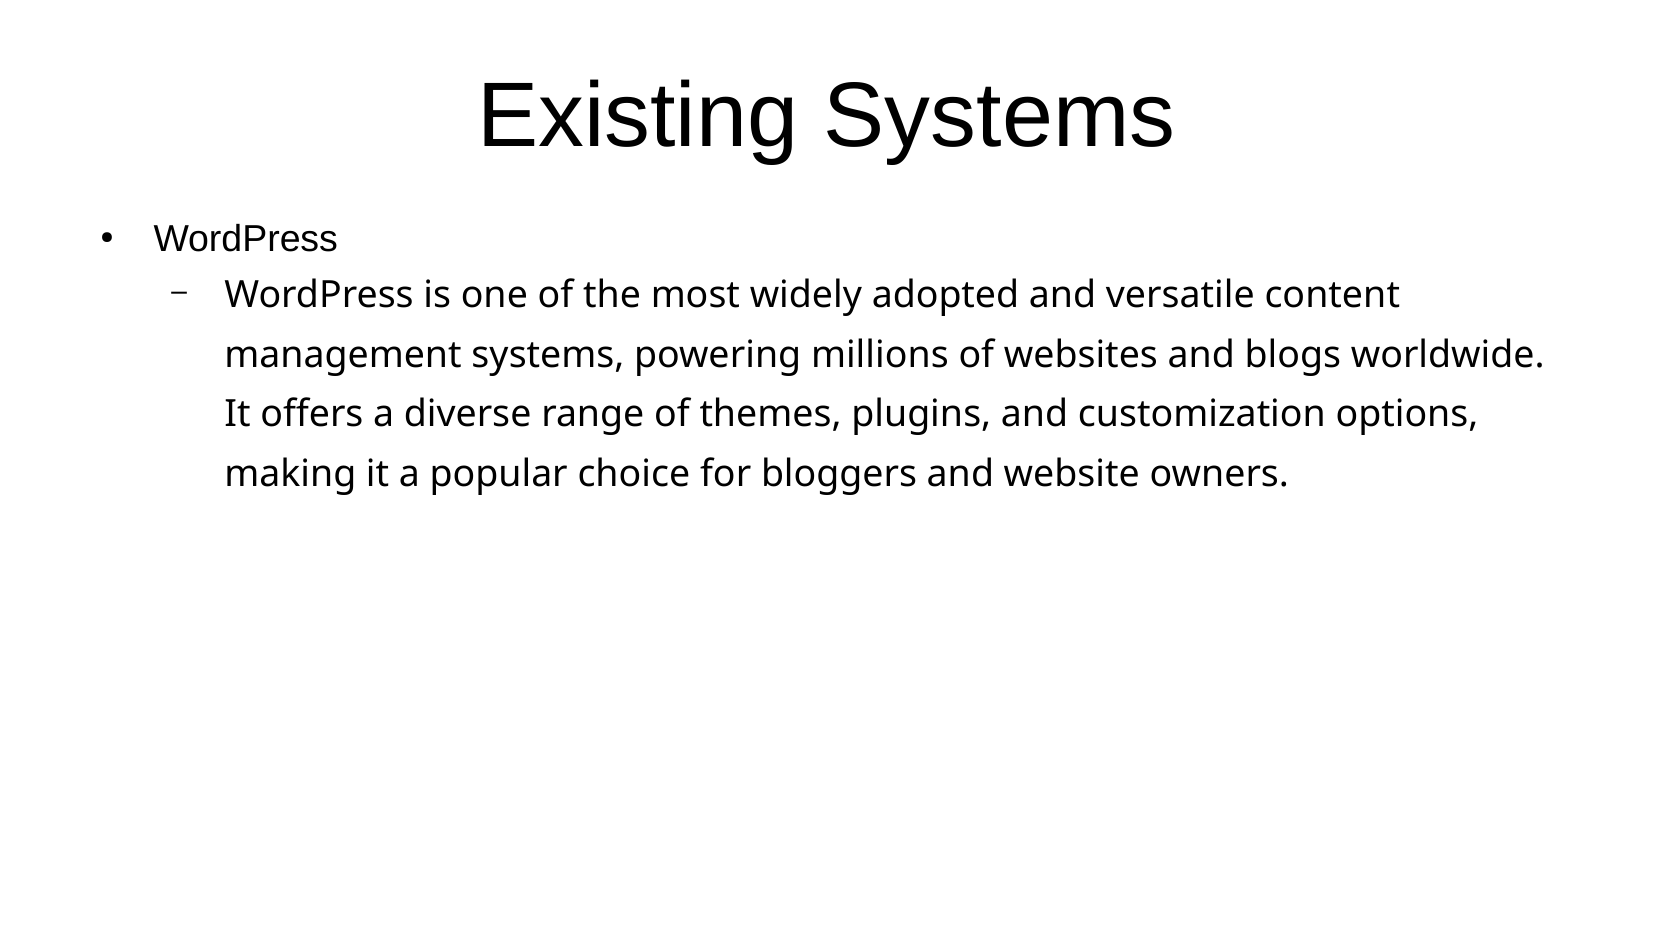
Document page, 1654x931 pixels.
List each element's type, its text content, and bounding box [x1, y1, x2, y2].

list WordPress WordPress is one of the most widely adopted and versatile content management systems, powering millions of websites and blogs worldwide. It offers a diverse range of themes, plugins, and customization options, making it a popular choice for bloggers and website owners. [82, 217, 1571, 758]
title Existing Systems [82, 37, 1571, 193]
